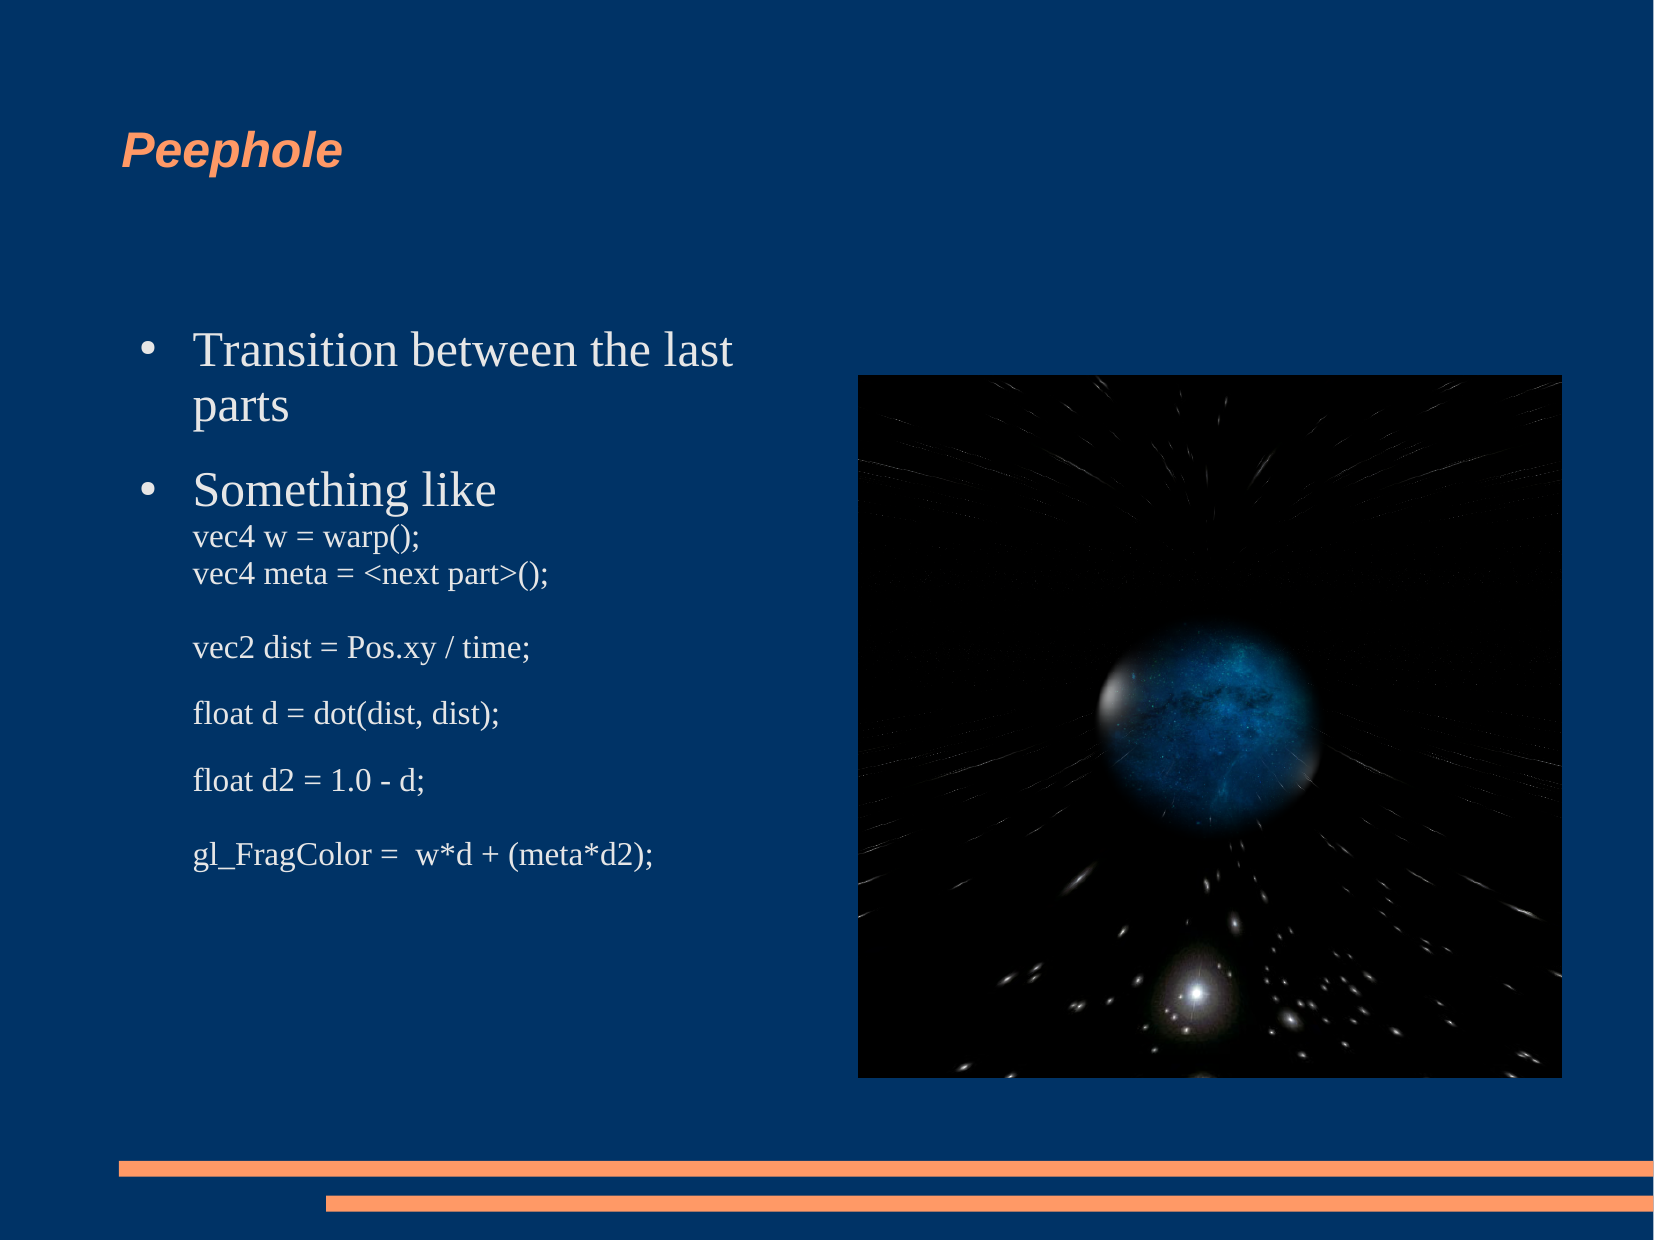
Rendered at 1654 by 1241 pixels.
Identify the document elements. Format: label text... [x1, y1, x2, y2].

picture [858, 375, 1562, 1079]
title Peephole [121, 46, 1534, 254]
list Transition between the last parts Something like vec4 w = warp(); vec4 meta = <next part>(); vec2 dist = Pos.xy / time; float d = dot(dist, dist); float d2 = 1.0 - d; gl_FragColor = w*d + (meta*d2); [121, 322, 824, 1132]
